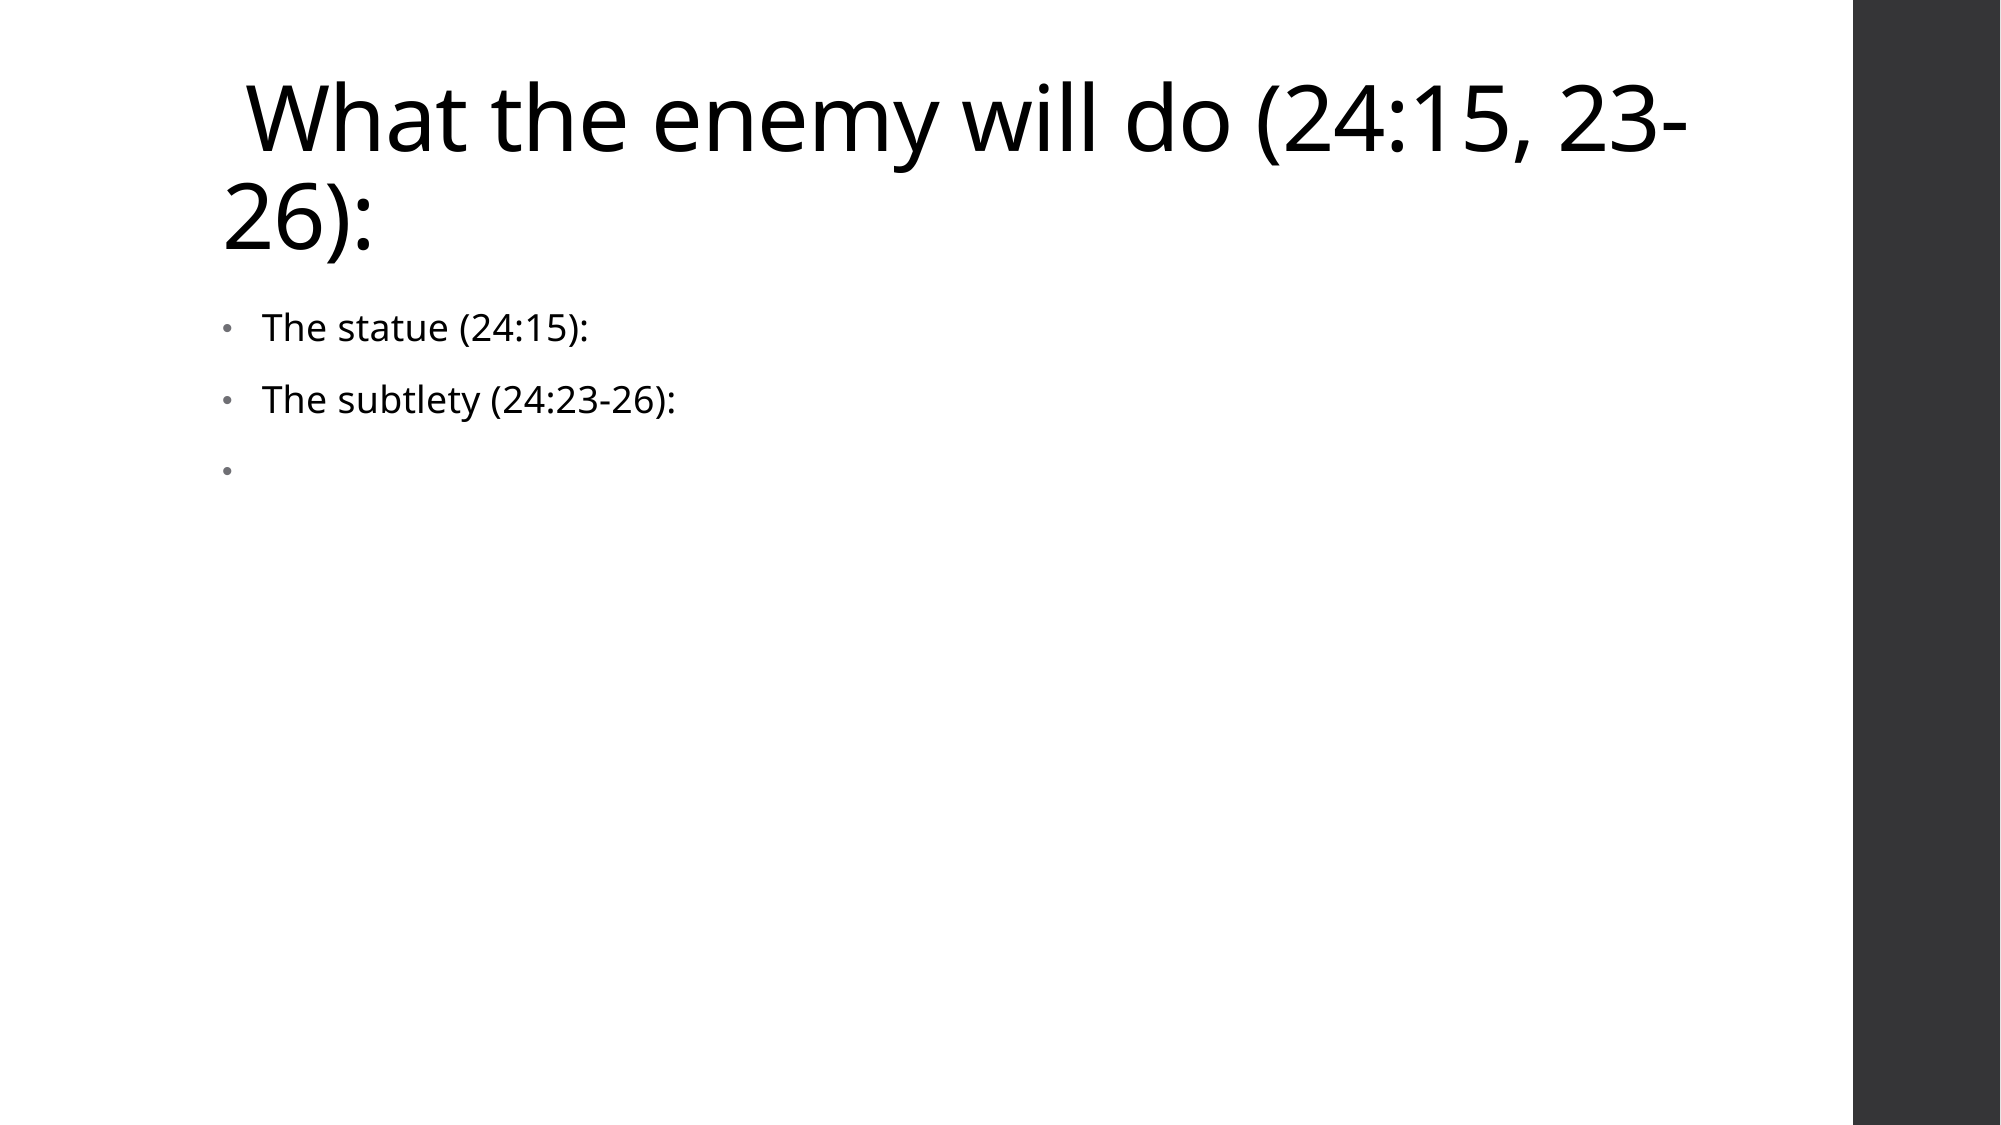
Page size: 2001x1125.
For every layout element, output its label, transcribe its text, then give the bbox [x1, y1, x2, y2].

title What the enemy will do (24:15, 23-26): [206, 60, 1797, 278]
list The statue (24:15): The subtlety (24:23-26): [206, 299, 1617, 1014]
